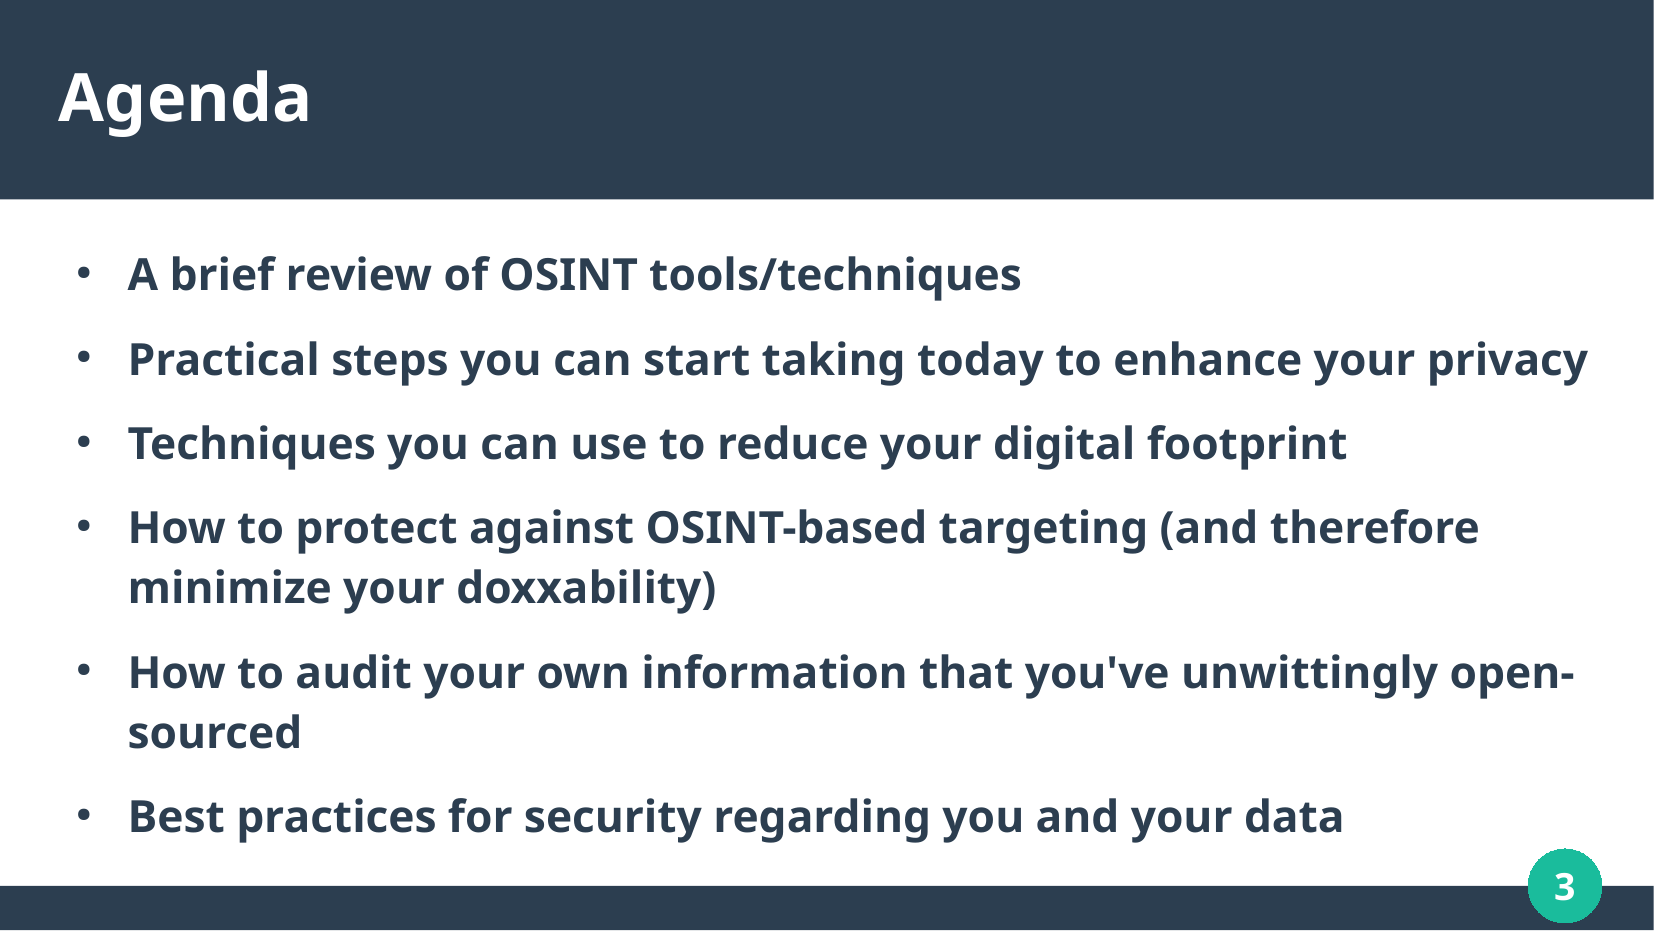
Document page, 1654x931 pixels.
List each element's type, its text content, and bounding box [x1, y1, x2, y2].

title Agenda [59, 37, 1595, 155]
list A brief review of OSINT tools/techniques Practical steps you can start taking today to enhance your privacy Techniques you can use to reduce your digital footprint How to protect against OSINT-based targeting (and therefore minimize your doxxability) How to audit your own information that you've unwittingly open-sourced Best practices for security regarding you and your data [59, 243, 1595, 864]
